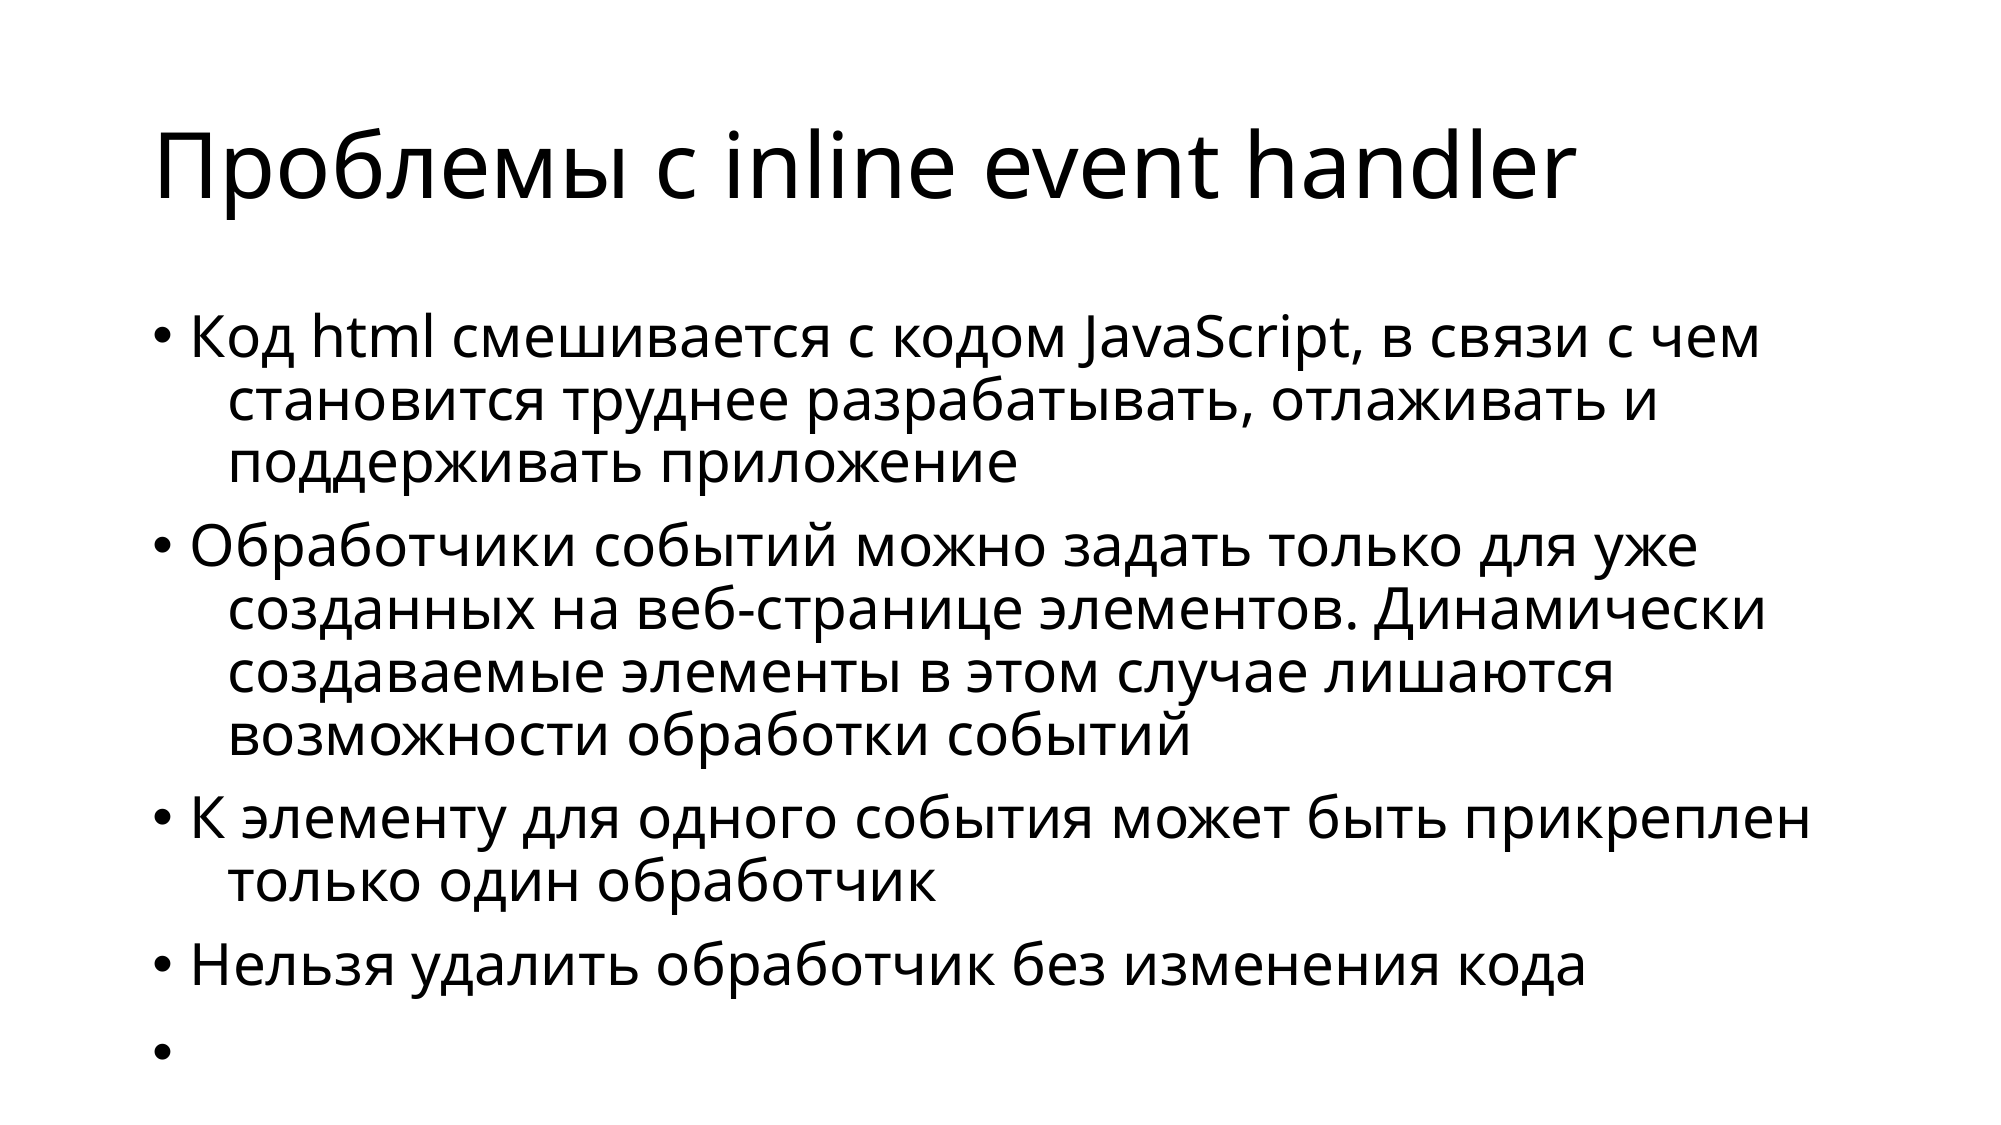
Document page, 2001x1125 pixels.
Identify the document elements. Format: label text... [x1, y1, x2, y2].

title Проблемы с inline event handler [137, 59, 1863, 278]
list Код html смешивается с кодом JavaScript, в связи с чем становится труднее разрабатывать, отлаживать и поддерживать приложение Обработчики событий можно задать только для уже созданных на веб-странице элементов. Динамически создаваемые элементы в этом случае лишаются возможности обработки событий К элементу для одного события может быть прикреплен только один обработчик Нельзя удалить обработчик без изменения кода [137, 299, 1863, 1014]
